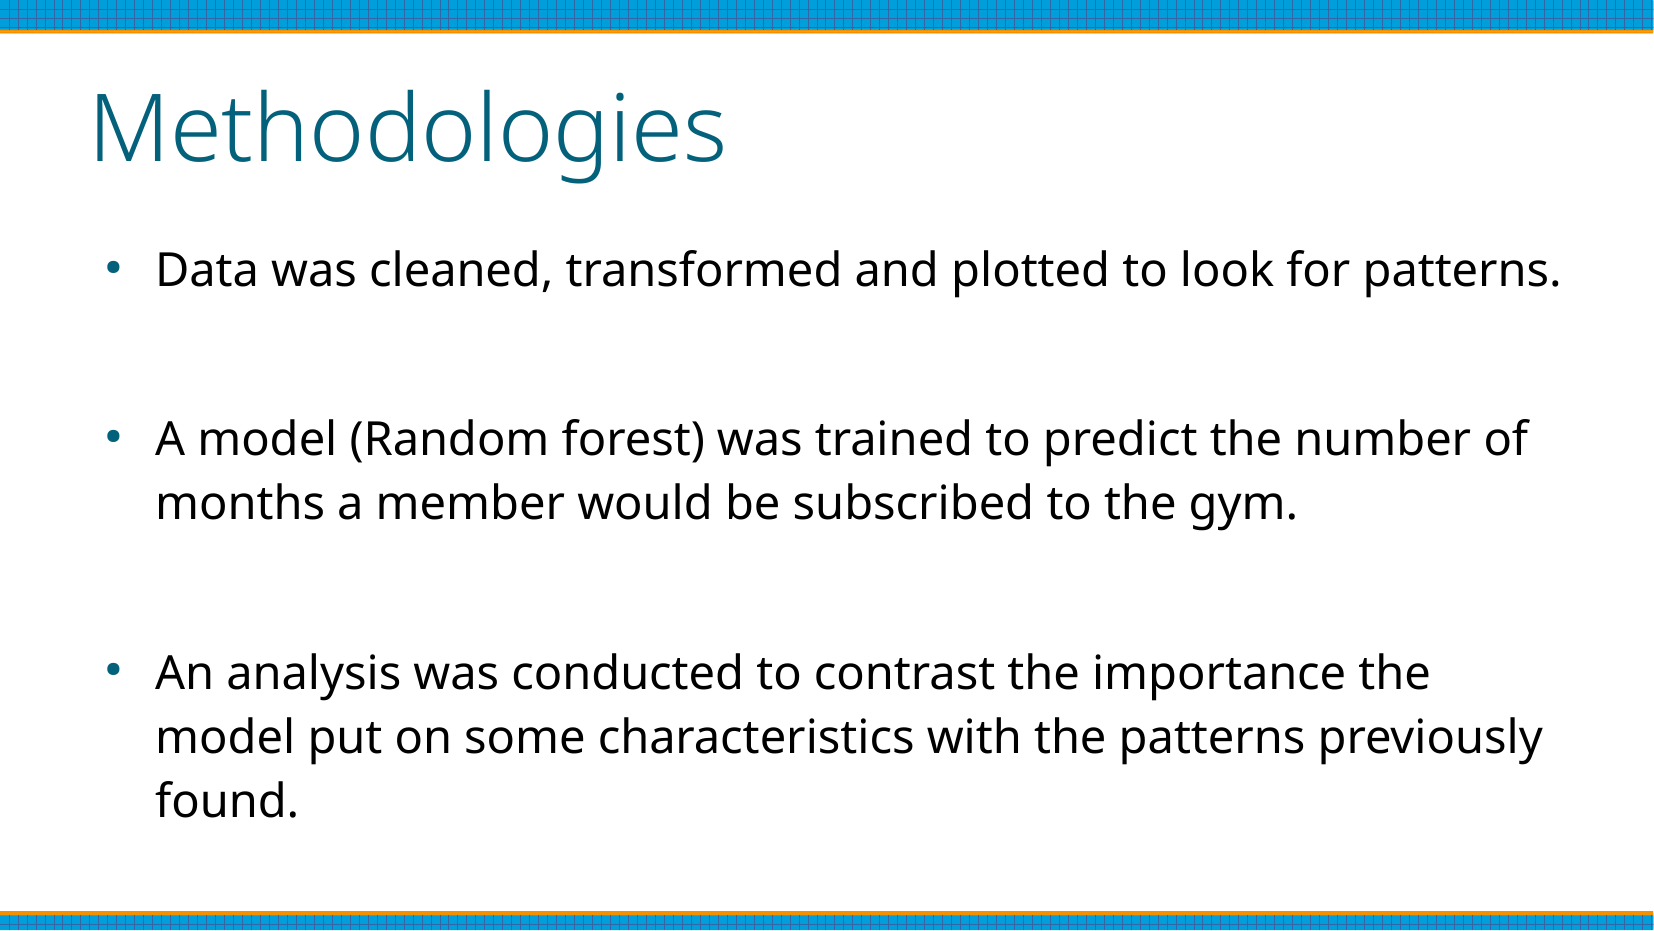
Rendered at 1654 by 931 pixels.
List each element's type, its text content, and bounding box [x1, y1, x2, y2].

title Methodologies [88, 44, 1565, 207]
list Data was cleaned, transformed and plotted to look for patterns. A model (Random forest) was trained to predict the number of months a member would be subscribed to the gym. An analysis was conducted to contrast the importance the model put on some characteristics with the patterns previously found. [88, 236, 1565, 901]
